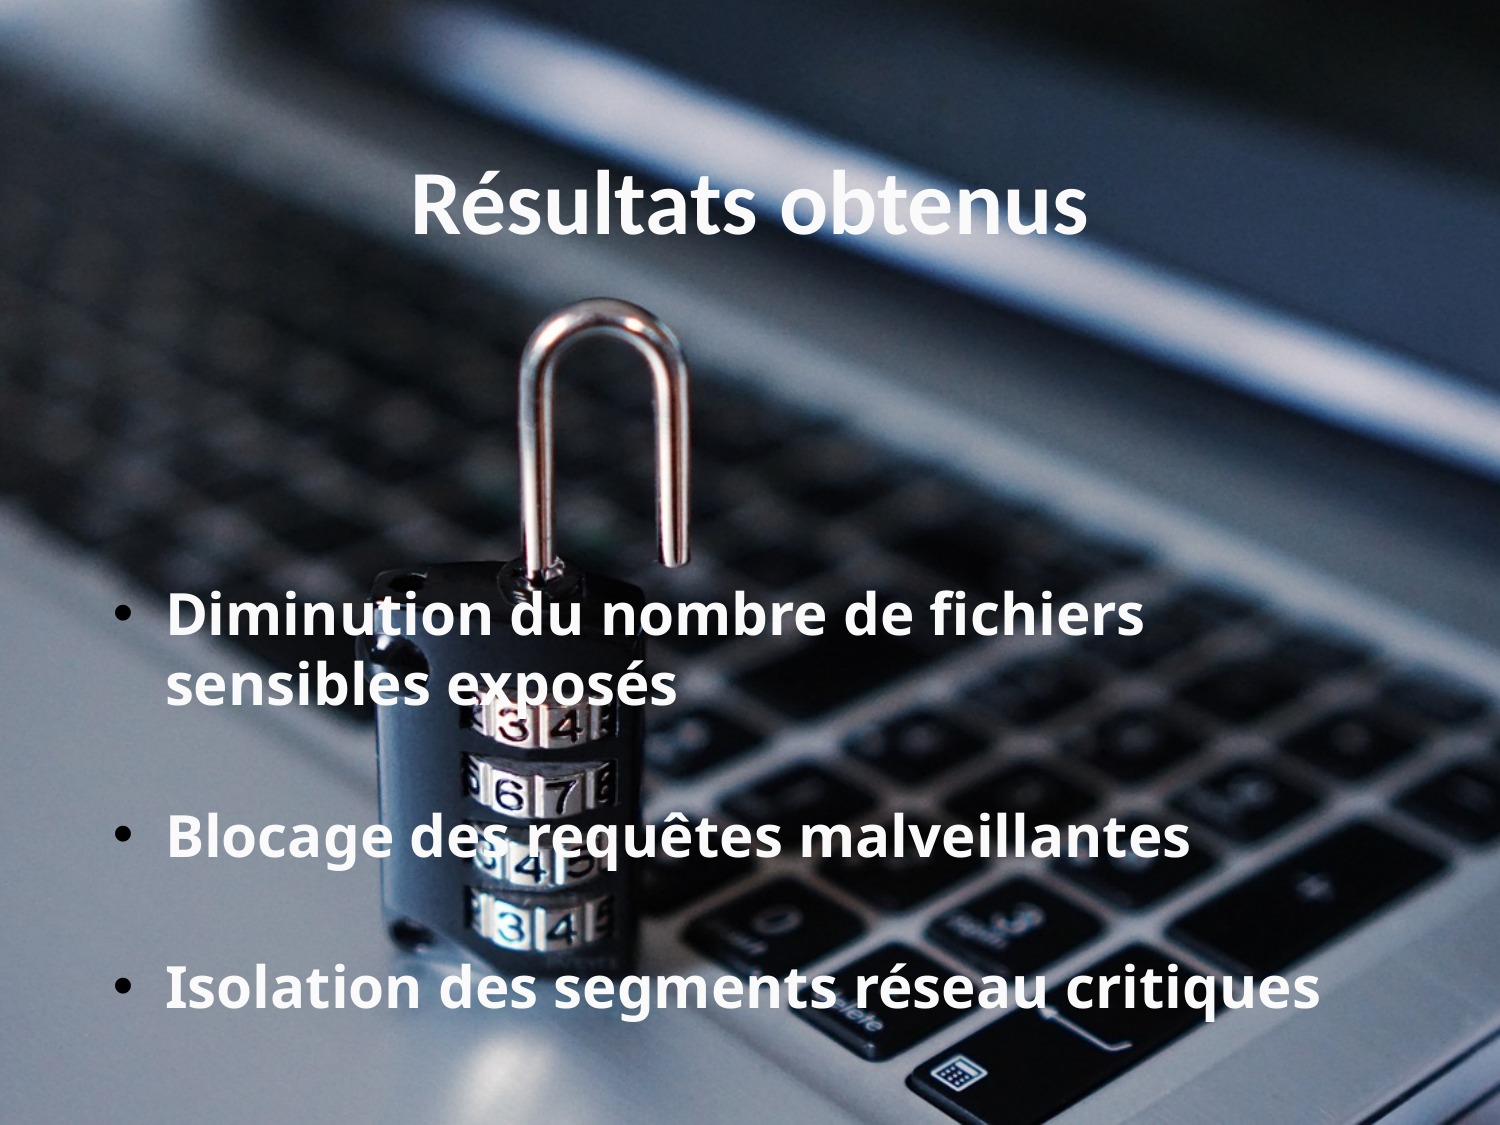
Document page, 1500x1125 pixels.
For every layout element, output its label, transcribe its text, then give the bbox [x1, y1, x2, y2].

list Diminution du nombre de fichiers sensibles exposés Blocage des requêtes malveillantes Isolation des segments réseau critiques [75, 569, 1425, 945]
title Résultats obtenus [75, 104, 1425, 292]
picture [0, 0, 1500, 1125]
